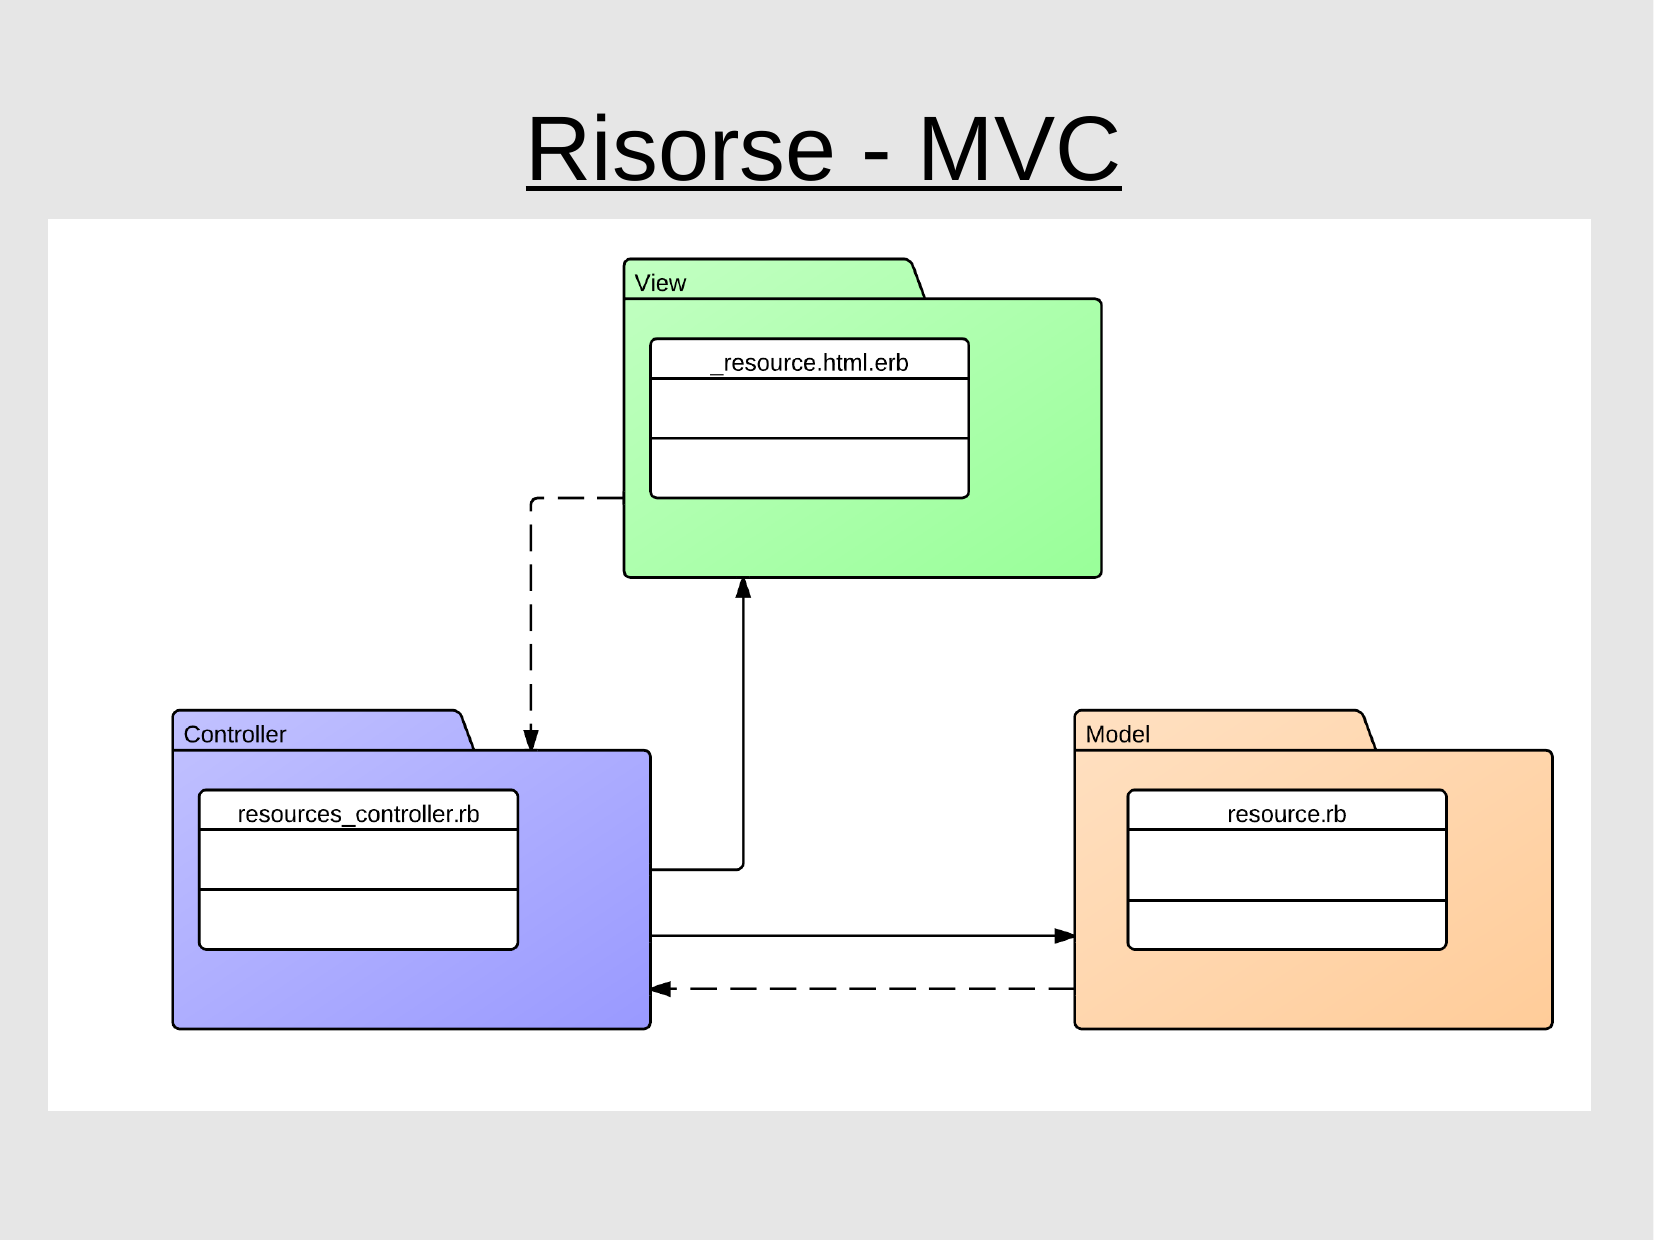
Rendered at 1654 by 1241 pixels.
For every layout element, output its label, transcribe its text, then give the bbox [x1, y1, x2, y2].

title Risorse - MVC [82, 48, 1566, 219]
picture [48, 219, 1591, 1111]
